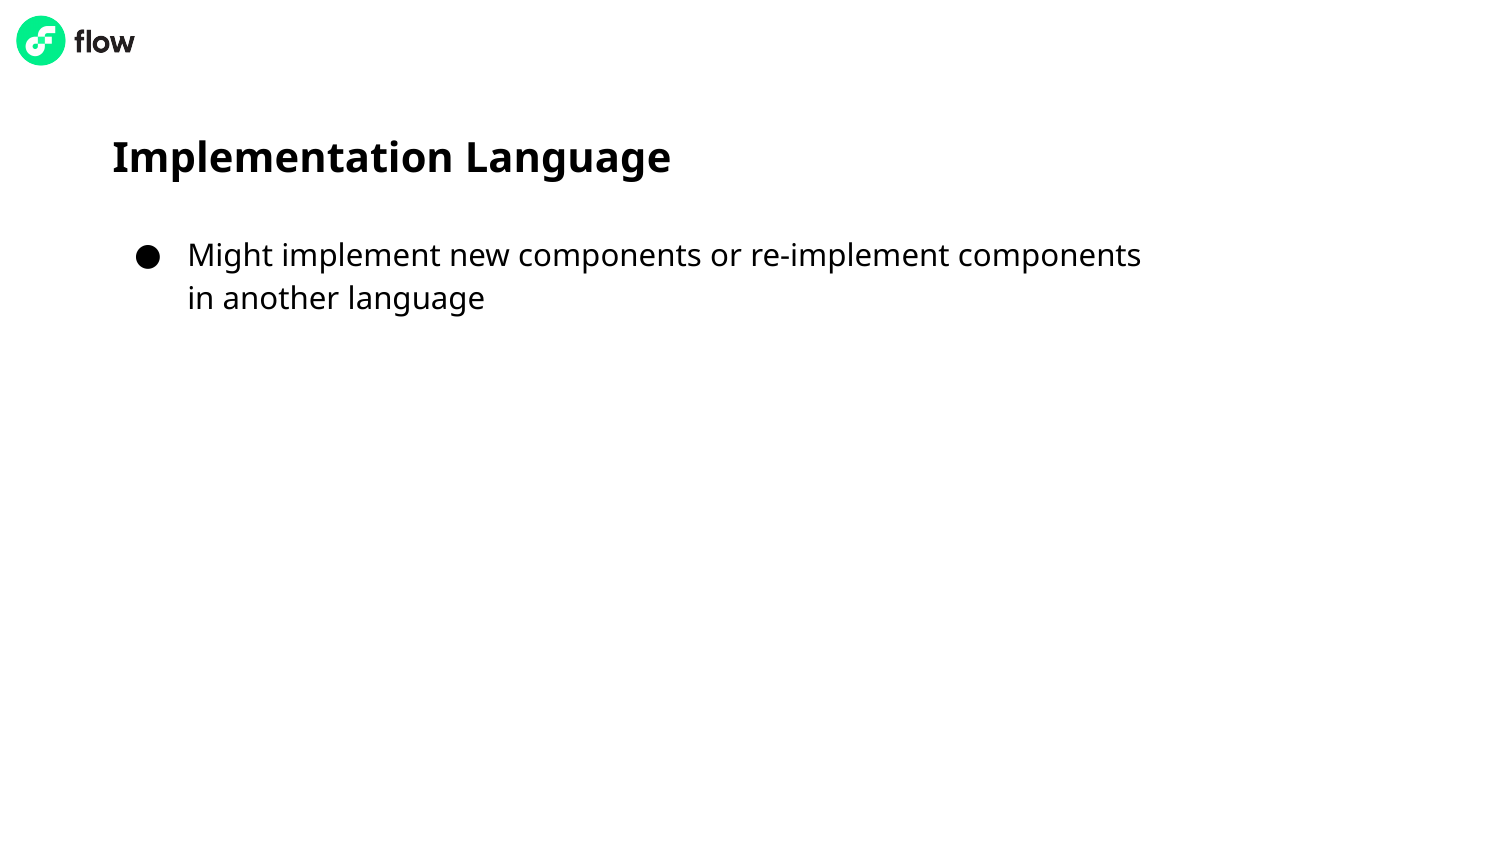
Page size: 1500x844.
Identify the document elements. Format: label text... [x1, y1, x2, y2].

picture [14, 14, 137, 67]
text_box Might implement new components or re-implement components in another language [97, 214, 1409, 777]
text_box Implementation Language [97, 115, 820, 197]
